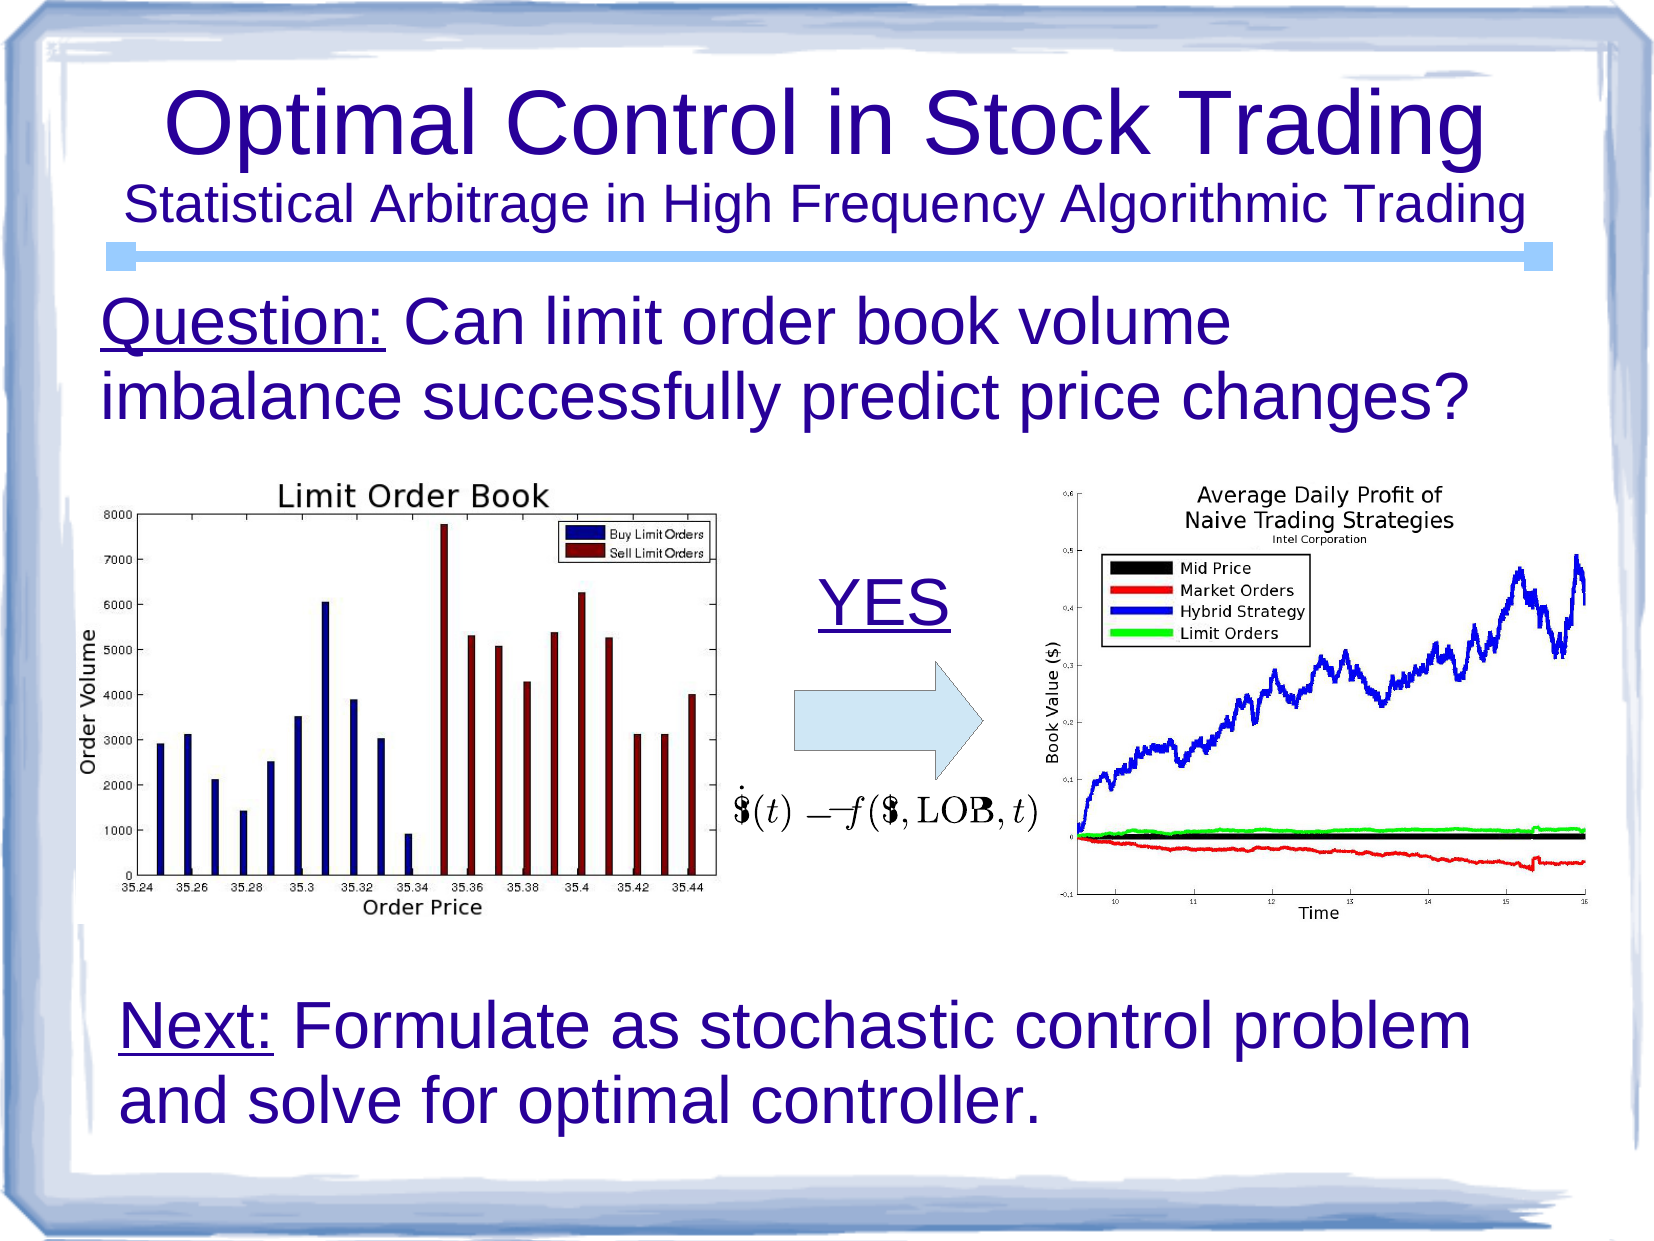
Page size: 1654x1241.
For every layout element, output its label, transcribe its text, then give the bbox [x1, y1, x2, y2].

text_box YES [817, 549, 960, 656]
picture [0, 0, 1654, 1241]
text_box [794, 661, 984, 780]
text_box Next: Formulate as stochastic control problem and solve for optimal controller. [118, 980, 1571, 1146]
text_box [732, 785, 1041, 832]
title Optimal Control in Stock Trading Statistical Arbitrage in High Frequency Algorithmic Trading [82, 41, 1571, 265]
subtitle Question: Can limit order book volume imbalance successfully predict price changes? [100, 276, 1554, 442]
